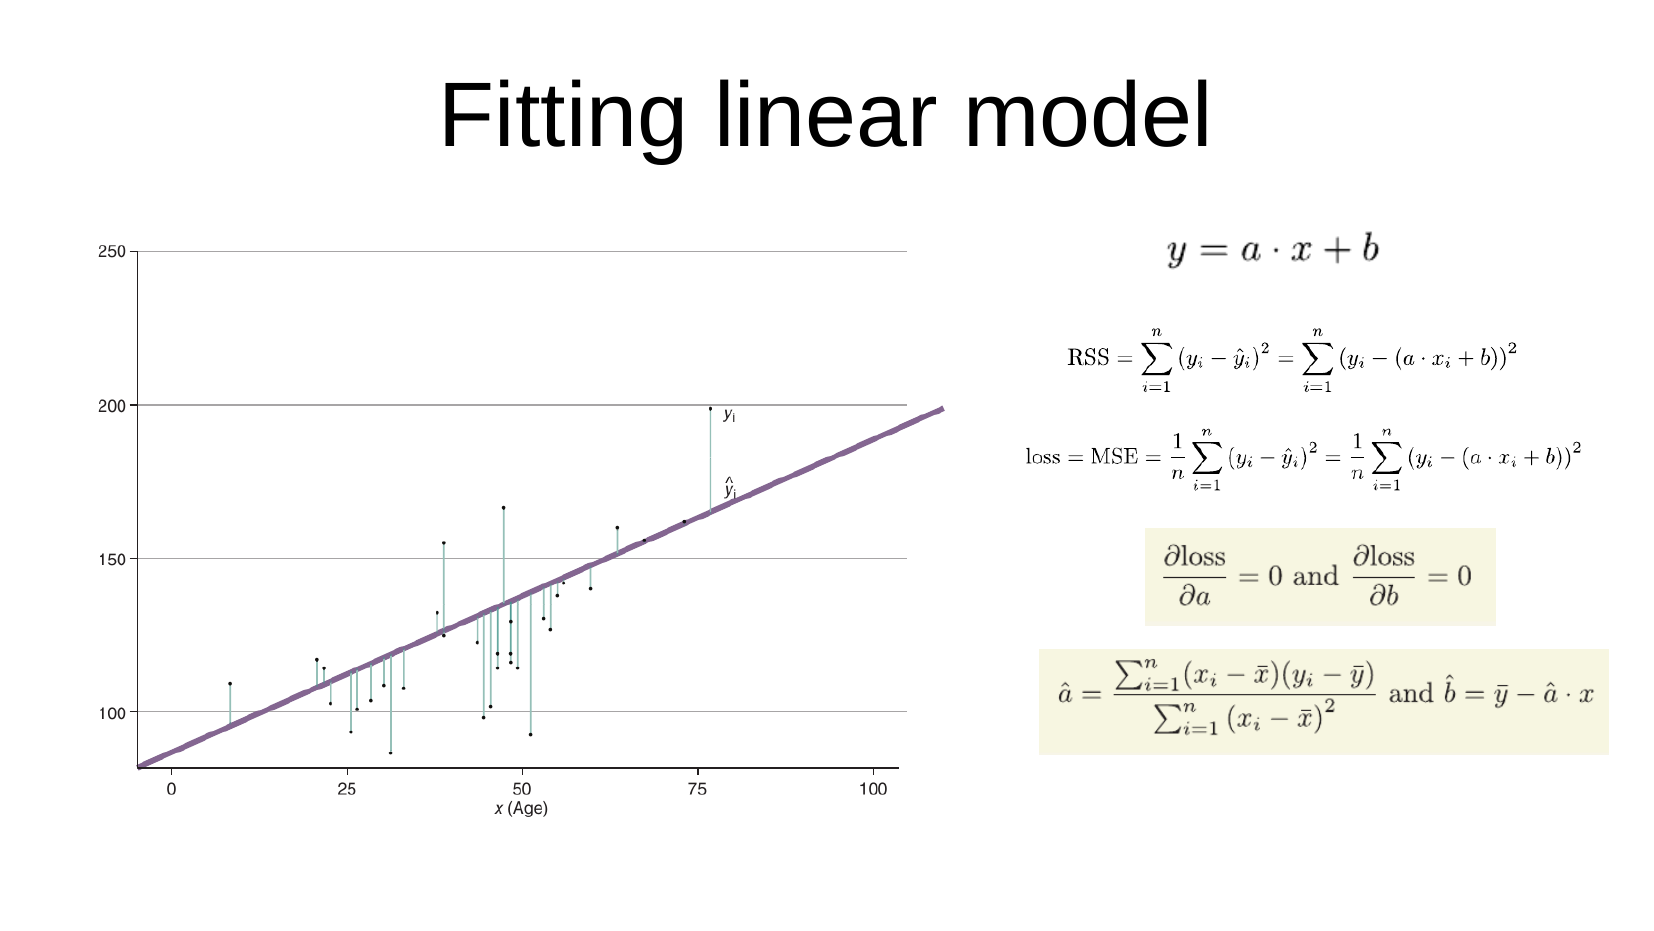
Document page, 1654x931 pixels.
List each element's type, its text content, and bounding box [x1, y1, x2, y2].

picture [1162, 224, 1394, 284]
picture [1012, 425, 1595, 508]
picture [1047, 308, 1536, 414]
picture [1039, 649, 1609, 755]
title Fitting linear model [82, 37, 1571, 193]
picture [59, 224, 962, 838]
picture [1145, 528, 1496, 626]
